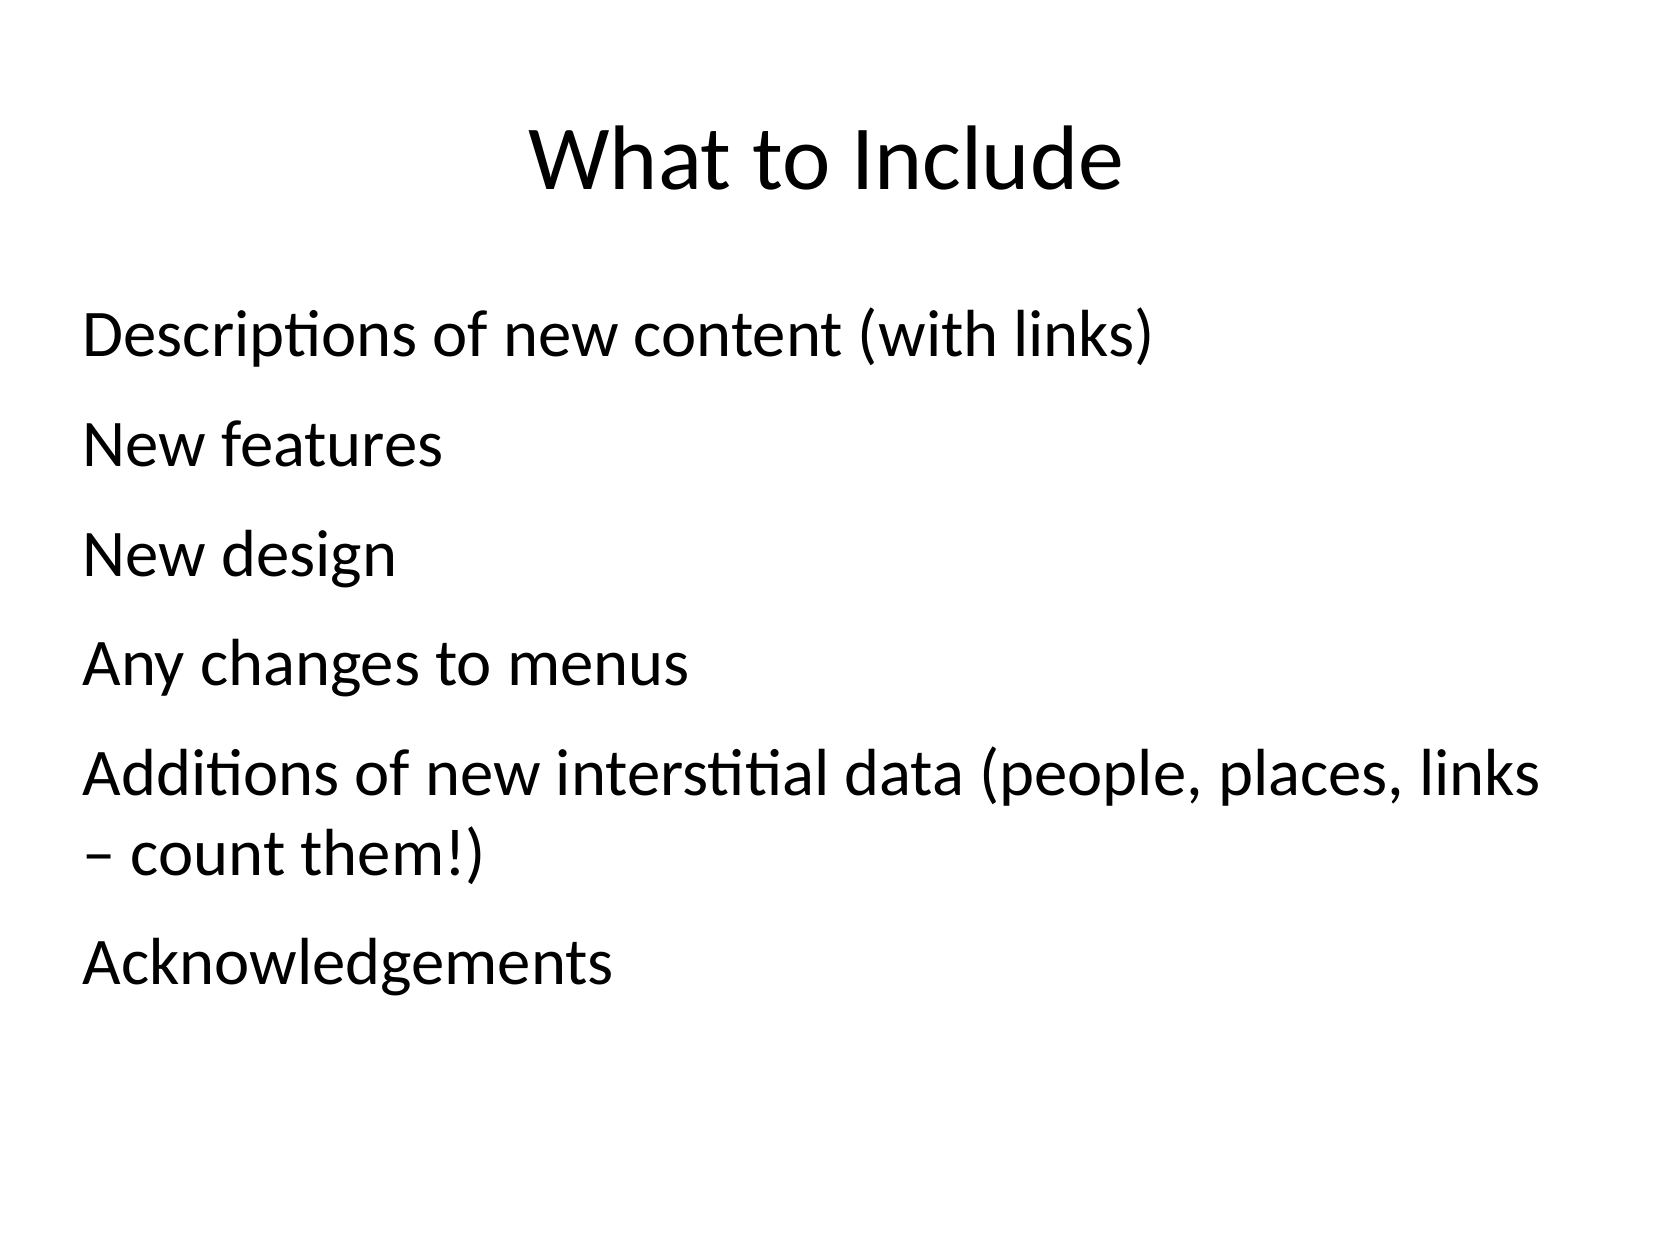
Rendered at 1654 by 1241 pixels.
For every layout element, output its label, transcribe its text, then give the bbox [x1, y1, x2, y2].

title What to Include [82, 49, 1571, 257]
list Descriptions of new content (with links) New features New design Any changes to menus Additions of new interstitial data (people, places, links – count them!) Acknowledgements [82, 290, 1571, 1010]
